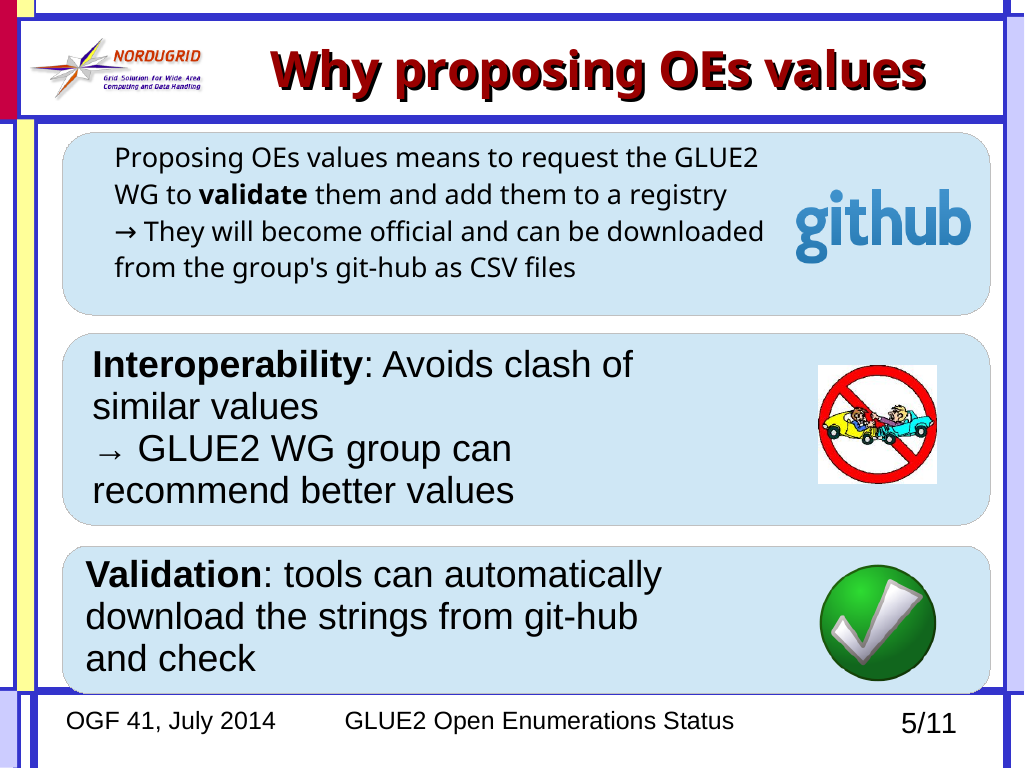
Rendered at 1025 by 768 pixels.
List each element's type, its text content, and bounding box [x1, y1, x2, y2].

picture [818, 365, 937, 485]
text_box [76, 132, 991, 316]
text_box [62, 546, 991, 694]
picture [796, 189, 975, 265]
list Proposing OEs values means to request the GLUE2 WG to validate them and add them to a registry → They will become official and can be downloaded from the group's git-hub as CSV files [75, 138, 796, 319]
text_box Validation: tools can automatically download the strings from git-hub and check [70, 546, 716, 687]
text_box [62, 333, 991, 526]
title Why proposing OEs values [221, 11, 975, 125]
picture [818, 563, 937, 682]
text_box [62, 138, 75, 310]
text_box Interoperability: Avoids clash of similar values → GLUE2 WG group can recommend better values [77, 336, 721, 520]
picture [27, 34, 205, 101]
